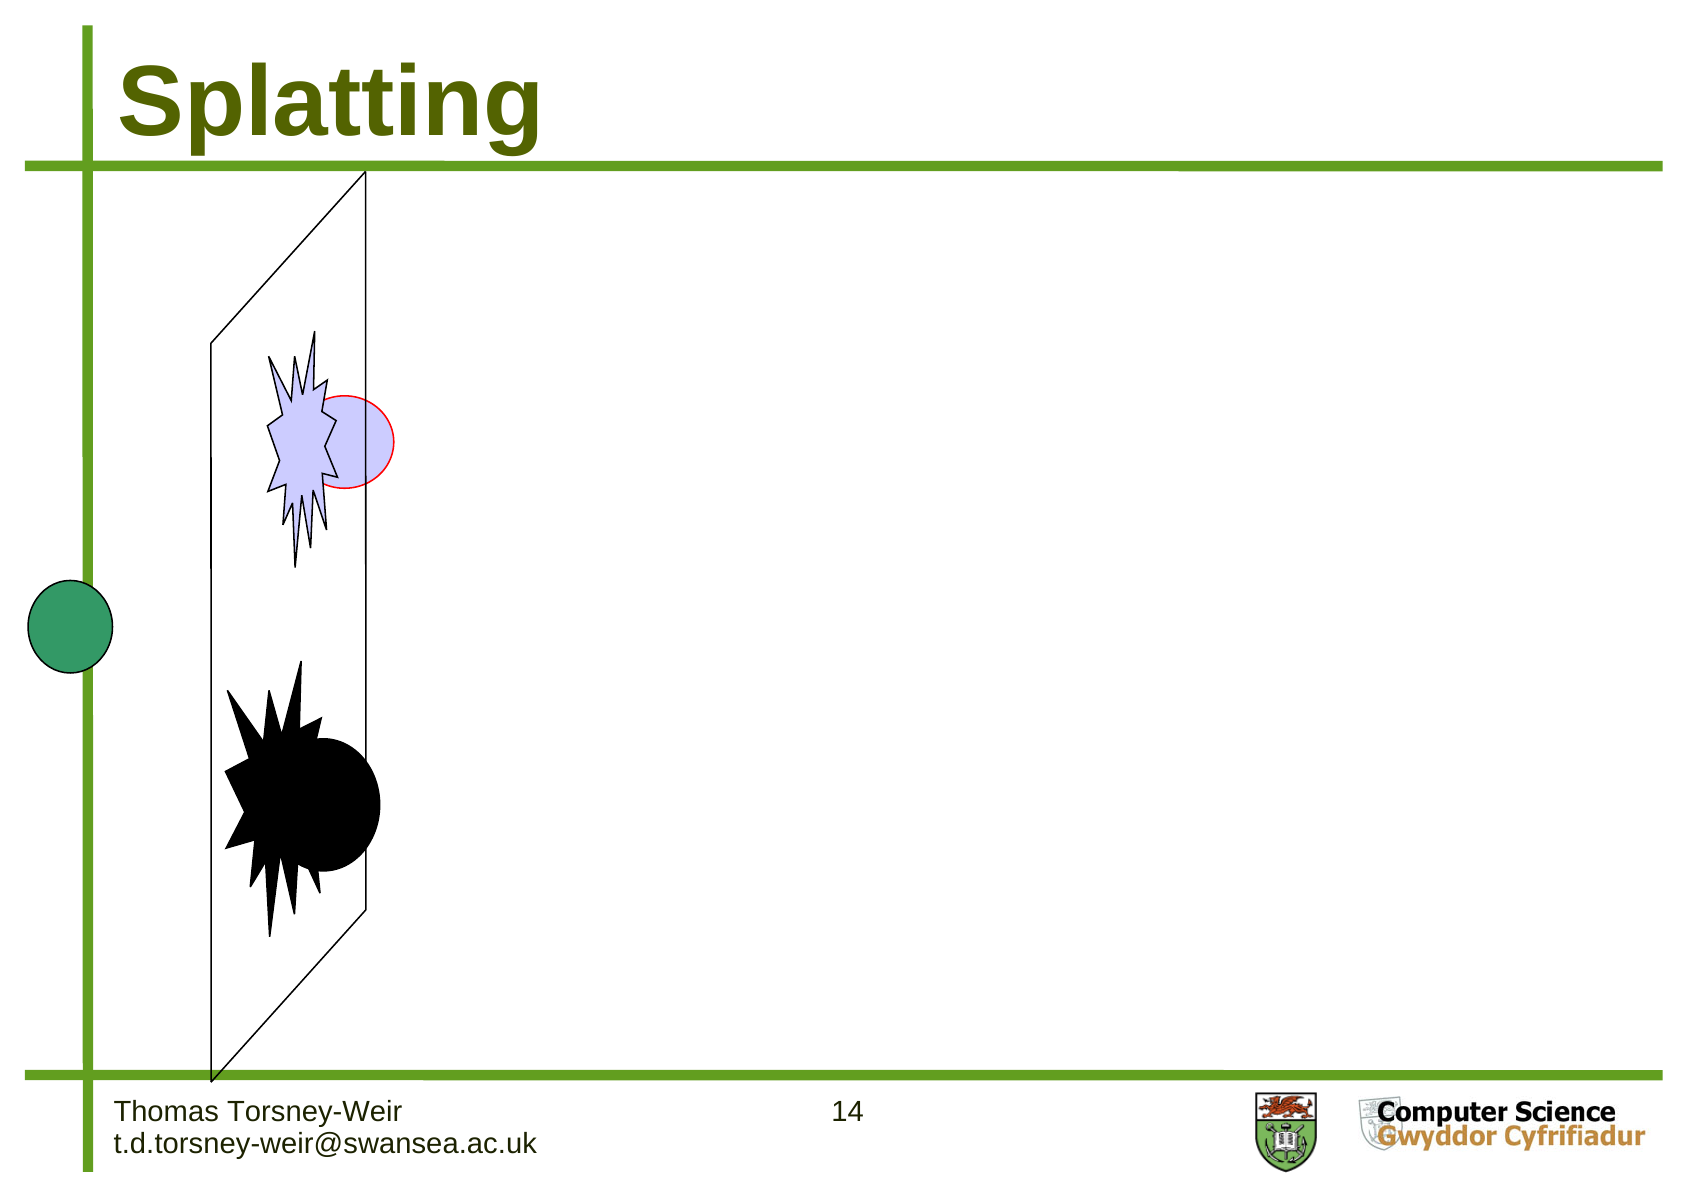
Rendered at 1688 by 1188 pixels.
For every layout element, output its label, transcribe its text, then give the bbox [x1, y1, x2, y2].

text_box [367, 400, 394, 484]
text_box [225, 661, 380, 937]
text_box [28, 580, 113, 673]
title Splatting [101, 29, 1666, 166]
picture [1240, 1092, 1654, 1173]
text_box [267, 331, 364, 568]
